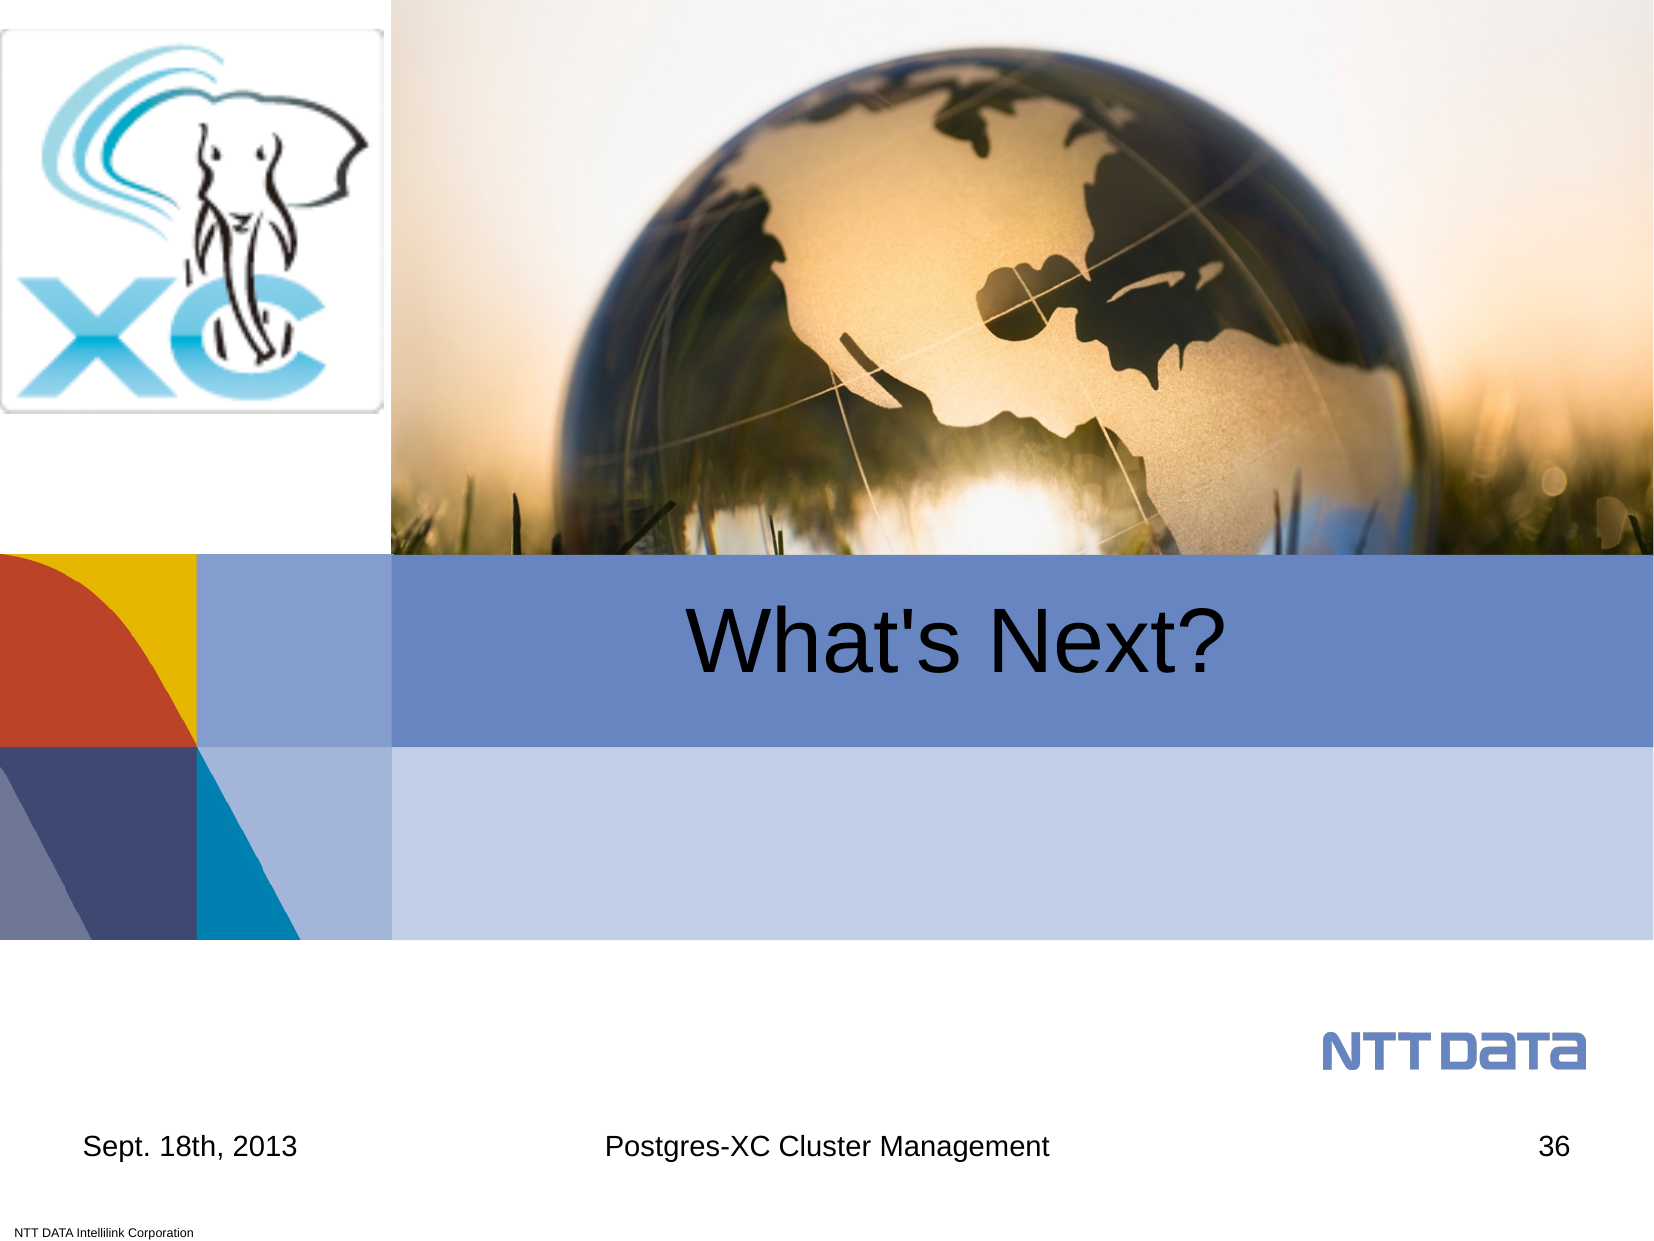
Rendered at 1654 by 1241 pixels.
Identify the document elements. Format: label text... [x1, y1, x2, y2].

picture [0, 29, 384, 414]
title What's Next? [212, 537, 1654, 745]
picture [0, 554, 392, 940]
picture [391, 0, 1654, 537]
picture [1323, 1032, 1586, 1070]
